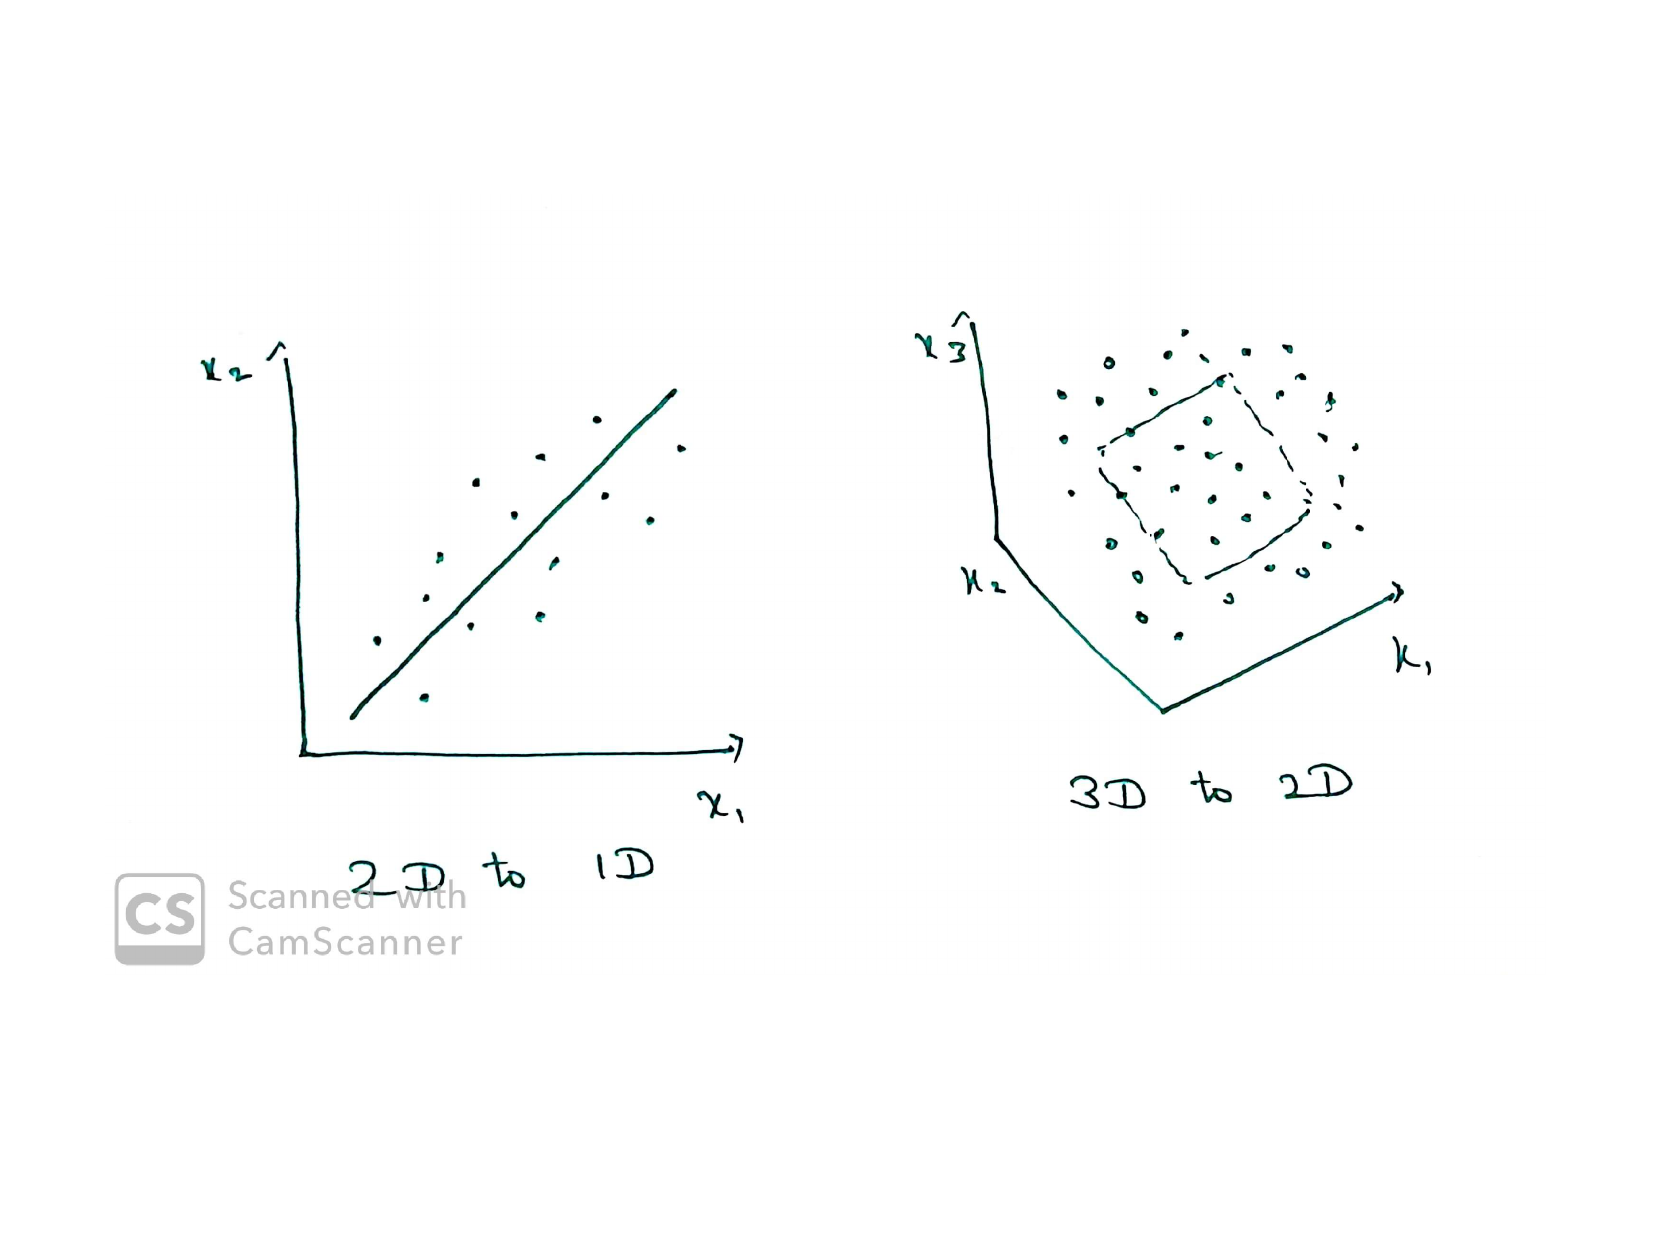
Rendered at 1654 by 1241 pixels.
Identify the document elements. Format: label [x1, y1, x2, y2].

picture [105, 194, 1546, 976]
